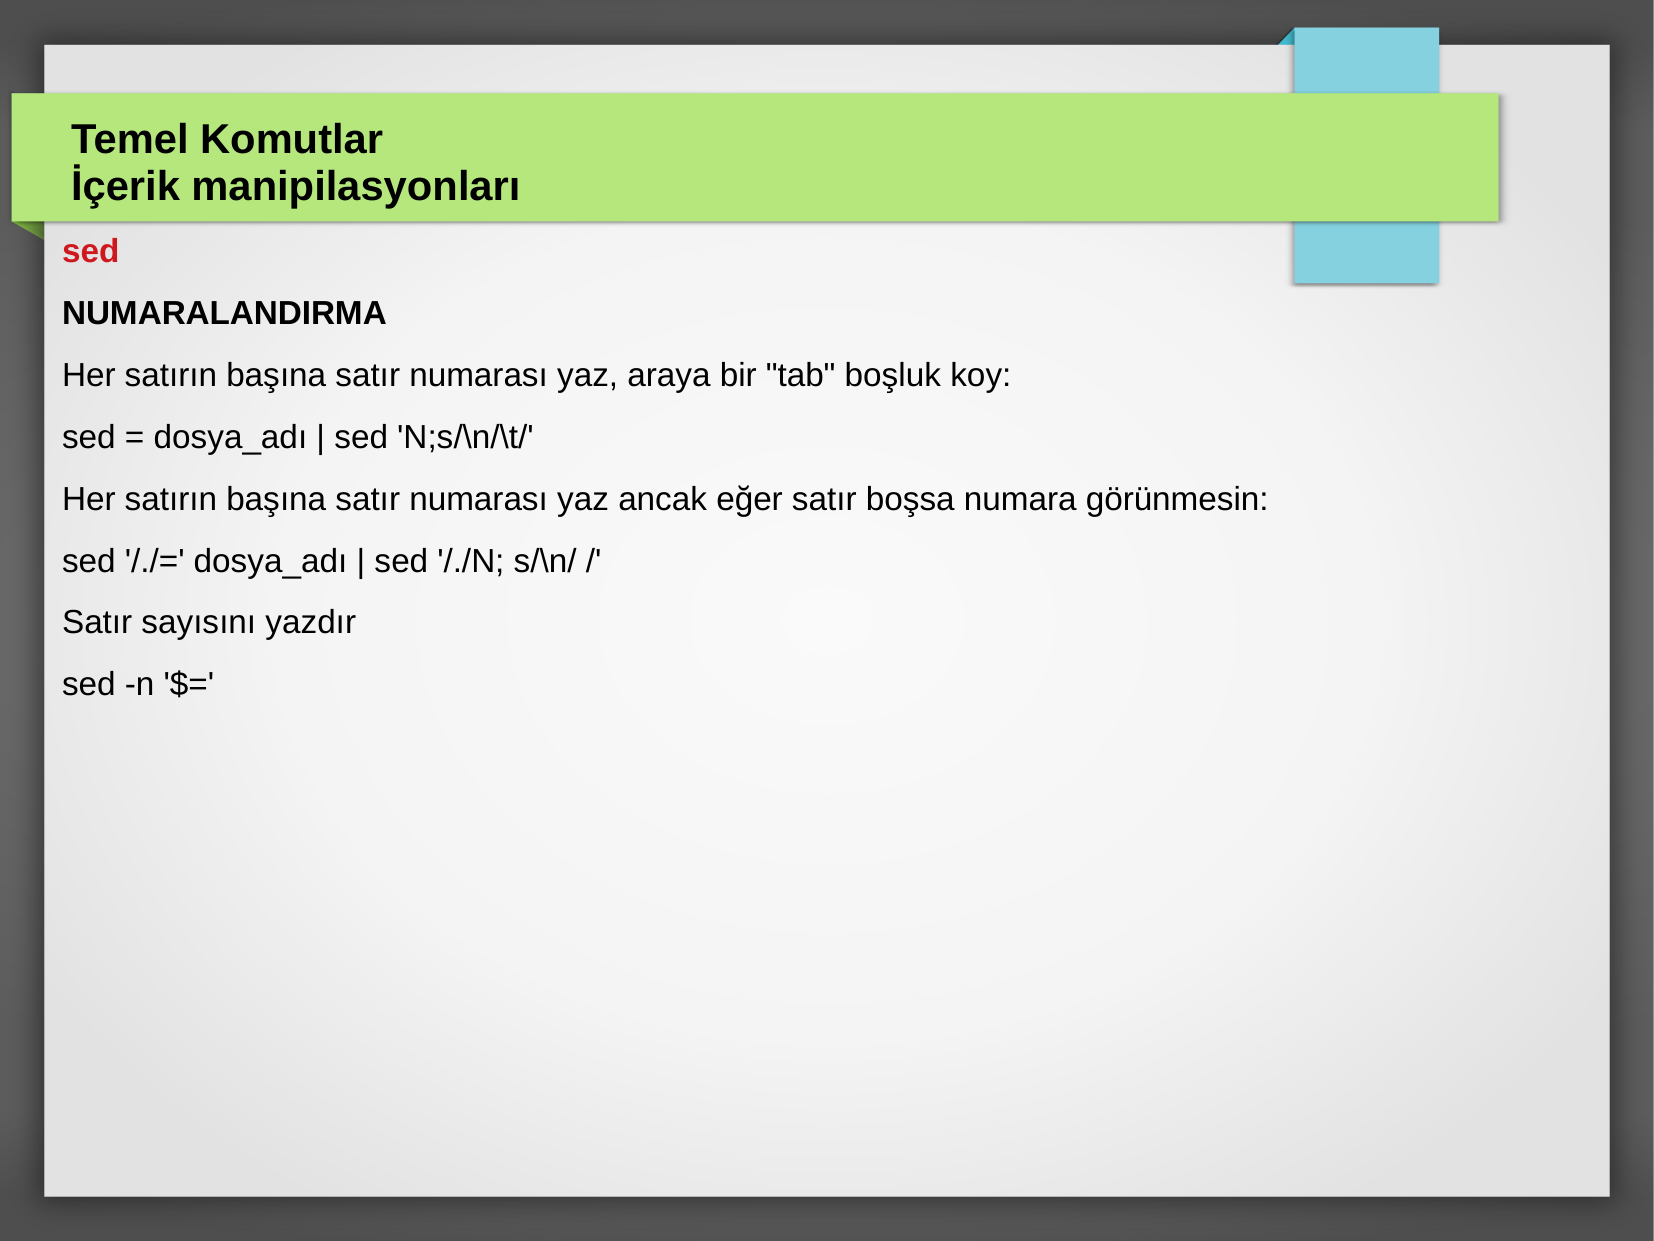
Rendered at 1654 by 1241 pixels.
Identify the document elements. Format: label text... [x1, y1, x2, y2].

text_box sed NUMARALANDIRMA Her satırın başına satır numarası yaz, araya bir "tab" boşluk koy: sed = dosya_adı | sed 'N;s/\n/\t/' Her satırın başına satır numarası yaz ancak eğer satır boşsa numara görünmesin: sed '/./=' dosya_adı | sed '/./N; s/\n/ /' Satır sayısını yazdır sed -n '$=' [47, 225, 1288, 768]
picture [0, 0, 1654, 1241]
text_box Temel Komutlar İçerik manipilasyonları [56, 108, 638, 225]
